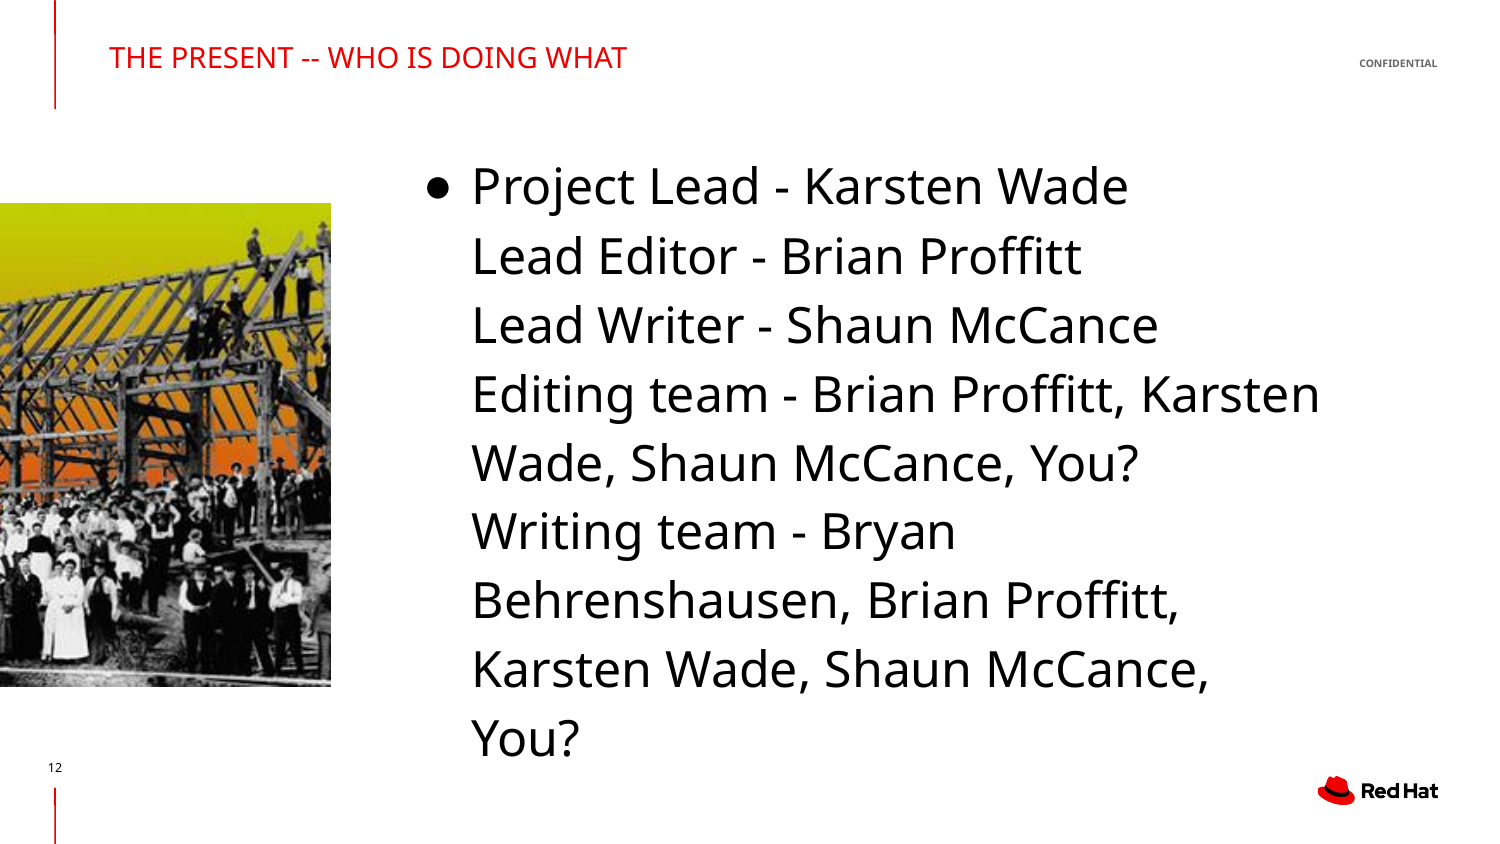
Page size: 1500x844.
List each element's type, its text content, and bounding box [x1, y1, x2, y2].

slide_number <number> [10, 759, 101, 777]
picture [0, 203, 331, 688]
title Project Lead - Karsten Wade Lead Editor - Brian Proffitt Lead Writer - Shaun McCance Editing team - Brian Proffitt, Karsten Wade, Shaun McCance, You? Writing team - Bryan Behrenshausen, Brian Proffitt, Karsten Wade, Shaun McCance, You? [396, 203, 1328, 688]
picture [1317, 776, 1438, 805]
subtitle THE PRESENT -- WHO IS DOING WHAT [55, 6, 689, 108]
